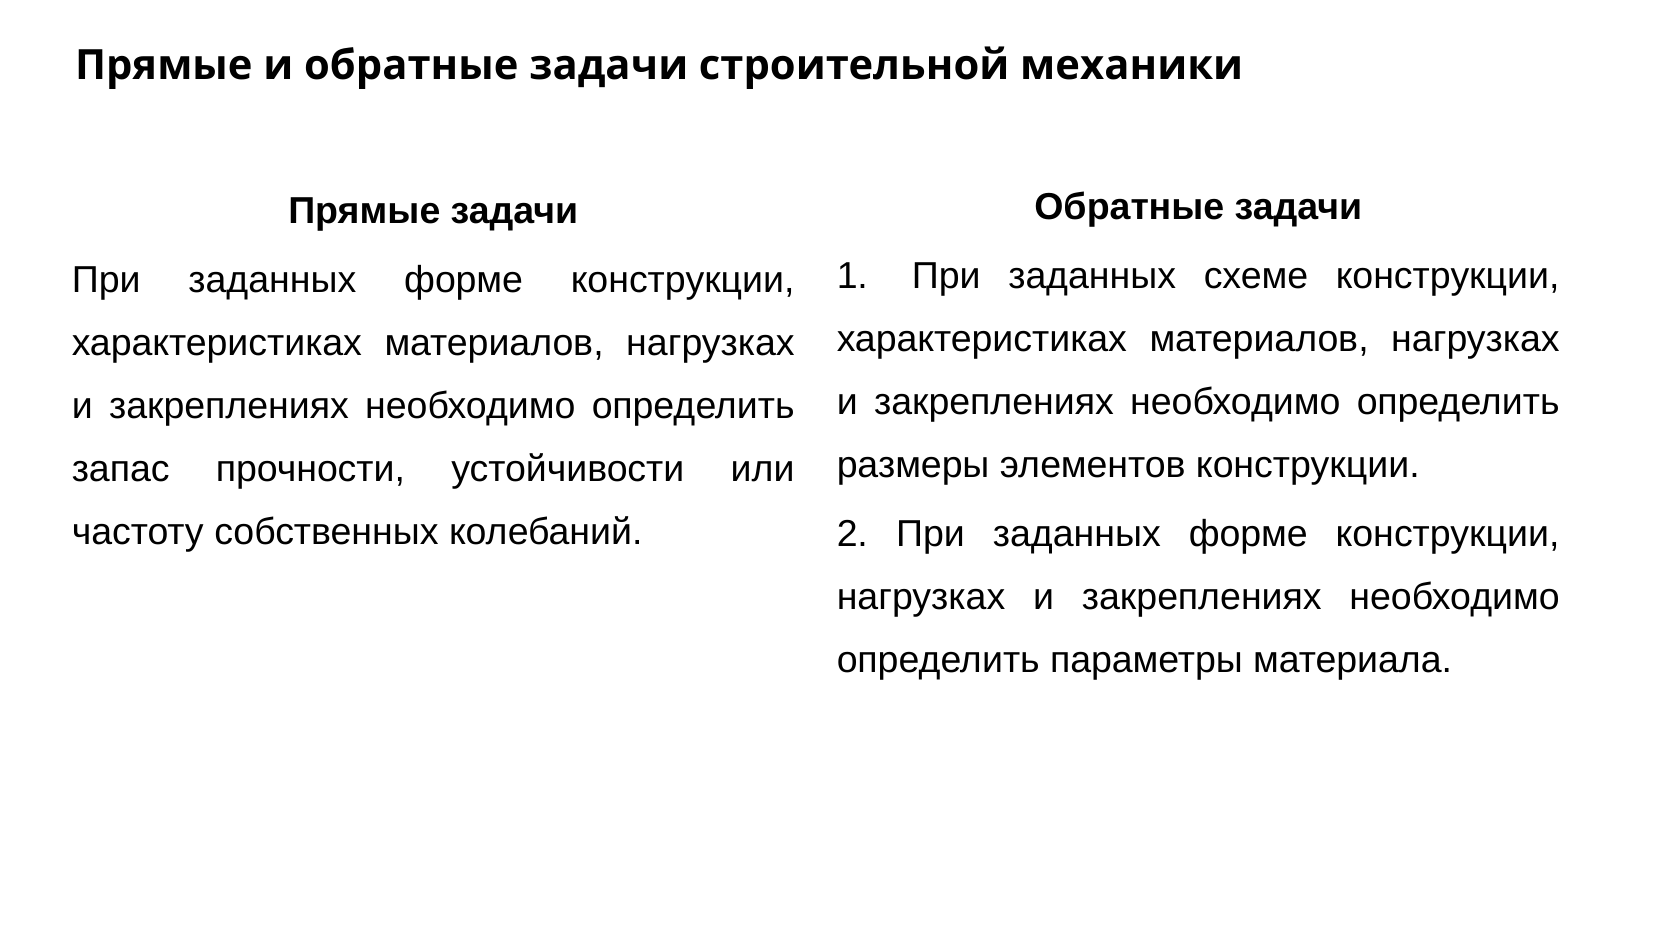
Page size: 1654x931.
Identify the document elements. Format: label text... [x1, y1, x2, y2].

subtitle Прямые задачи При заданных форме конструкции, характеристиках материалов, нагрузках и закреплениях необходимо определить запас прочности, устойчивости или частоту собственных колебаний. [71, 168, 796, 844]
title Прямые и обратные задачи строительной механики [75, 37, 1564, 91]
text_box Обратные задачи 1. При заданных схеме конструкции, характеристиках материалов, нагрузках и закреплениях необходимо определить размеры элементов конструкции. 2. При заданных форме конструкции, нагрузках и закреплениях необходимо определить параметры материала. [836, 165, 1561, 841]
